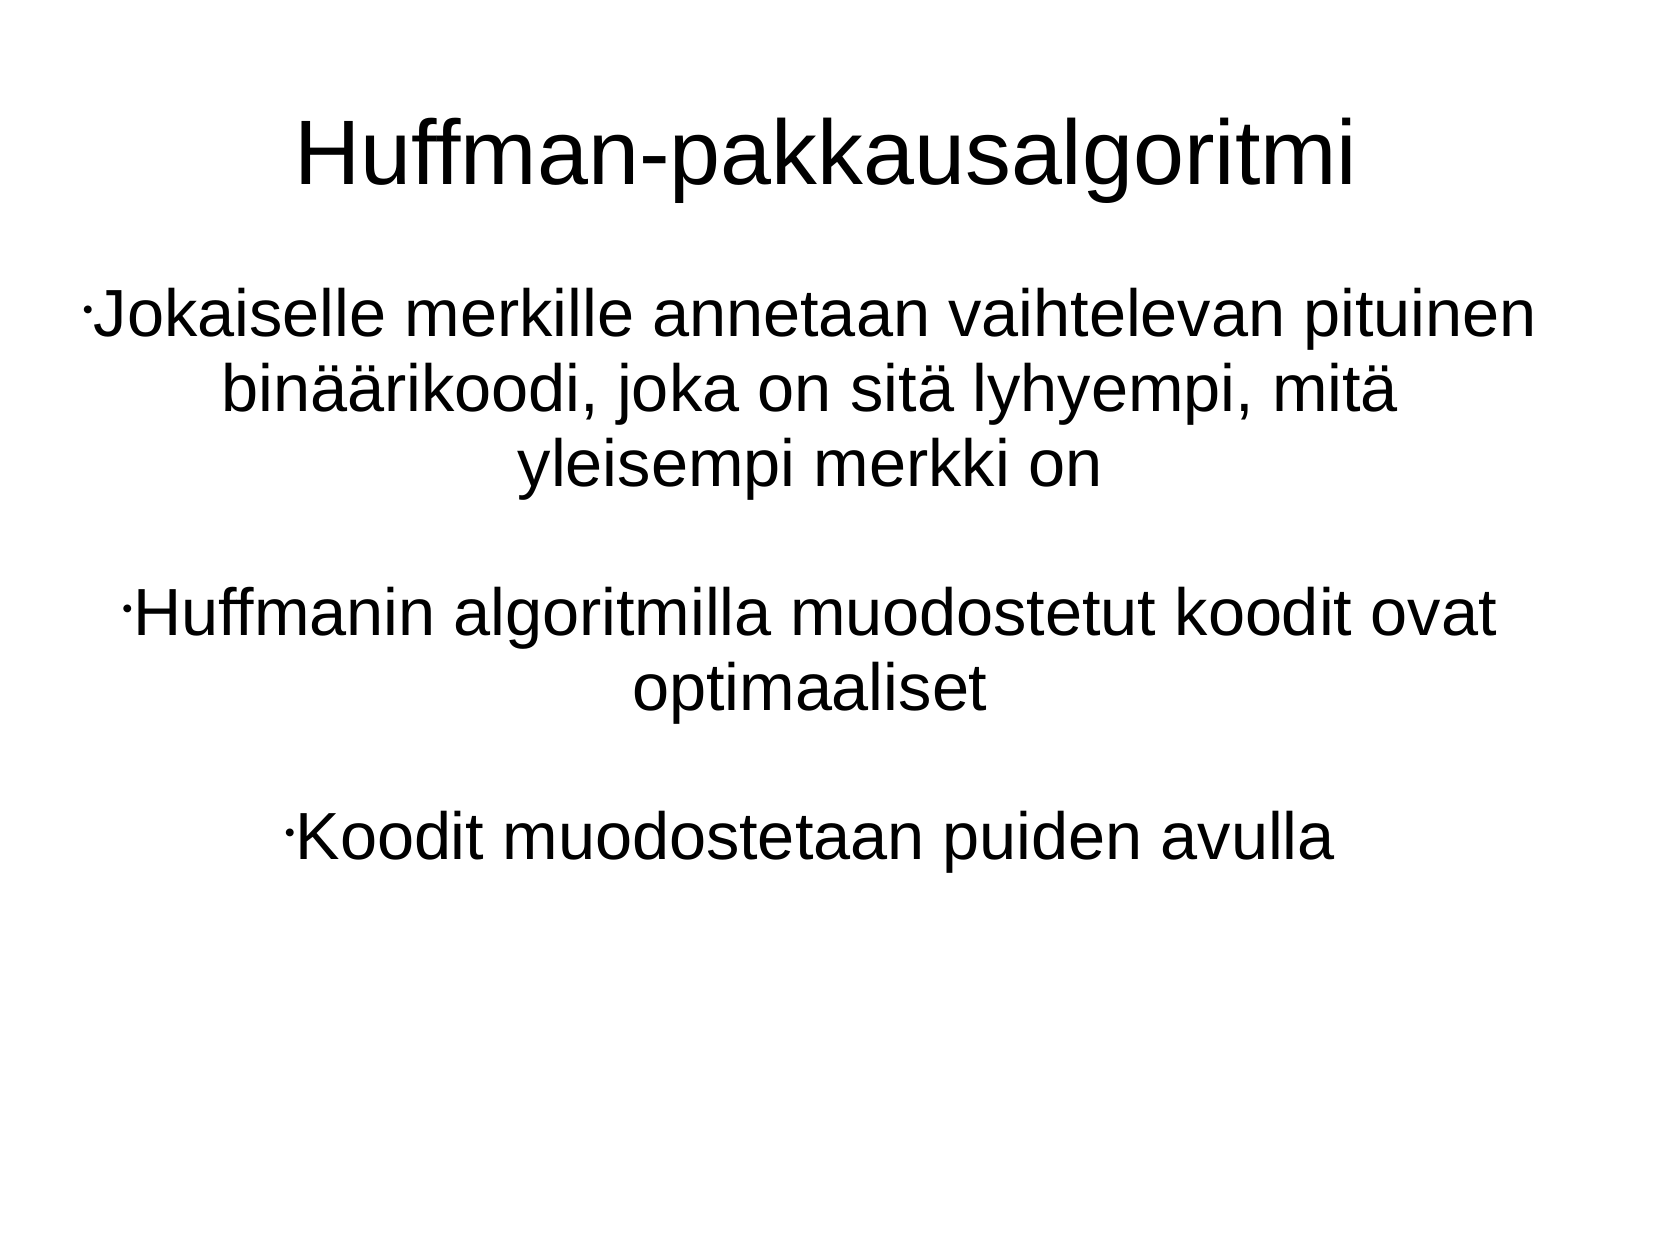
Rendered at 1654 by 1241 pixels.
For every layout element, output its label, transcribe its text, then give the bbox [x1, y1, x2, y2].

title Huffman-pakkausalgoritmi [82, 49, 1571, 257]
subtitle Jokaiselle merkille annetaan vaihtelevan pituinen binäärikoodi, joka on sitä lyhyempi, mitä yleisempi merkki on Huffmanin algoritmilla muodostetut koodit ovat optimaaliset Koodit muodostetaan puiden avulla [82, 275, 1538, 1024]
